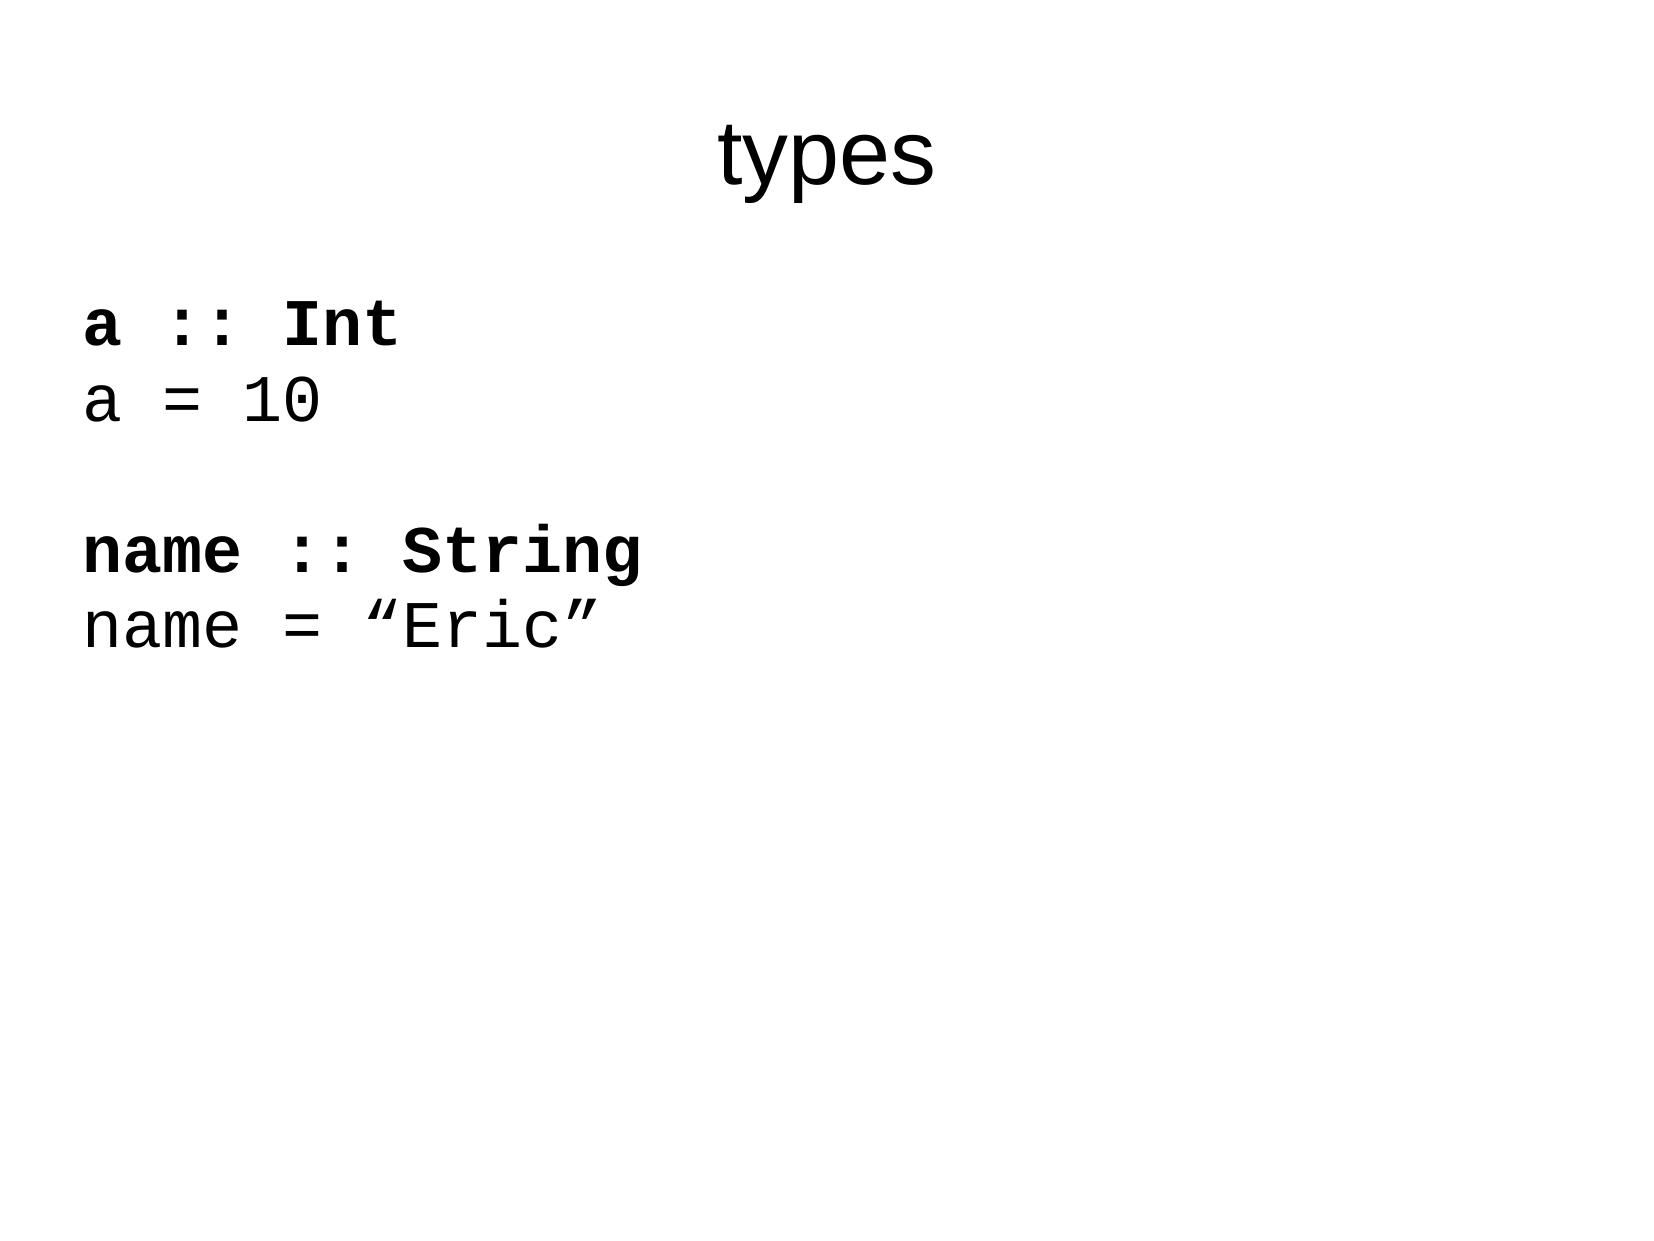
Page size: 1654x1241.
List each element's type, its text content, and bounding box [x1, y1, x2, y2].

title types [82, 49, 1571, 257]
list a :: Int a = 10 name :: String name = “Eric” [82, 290, 1571, 1109]
